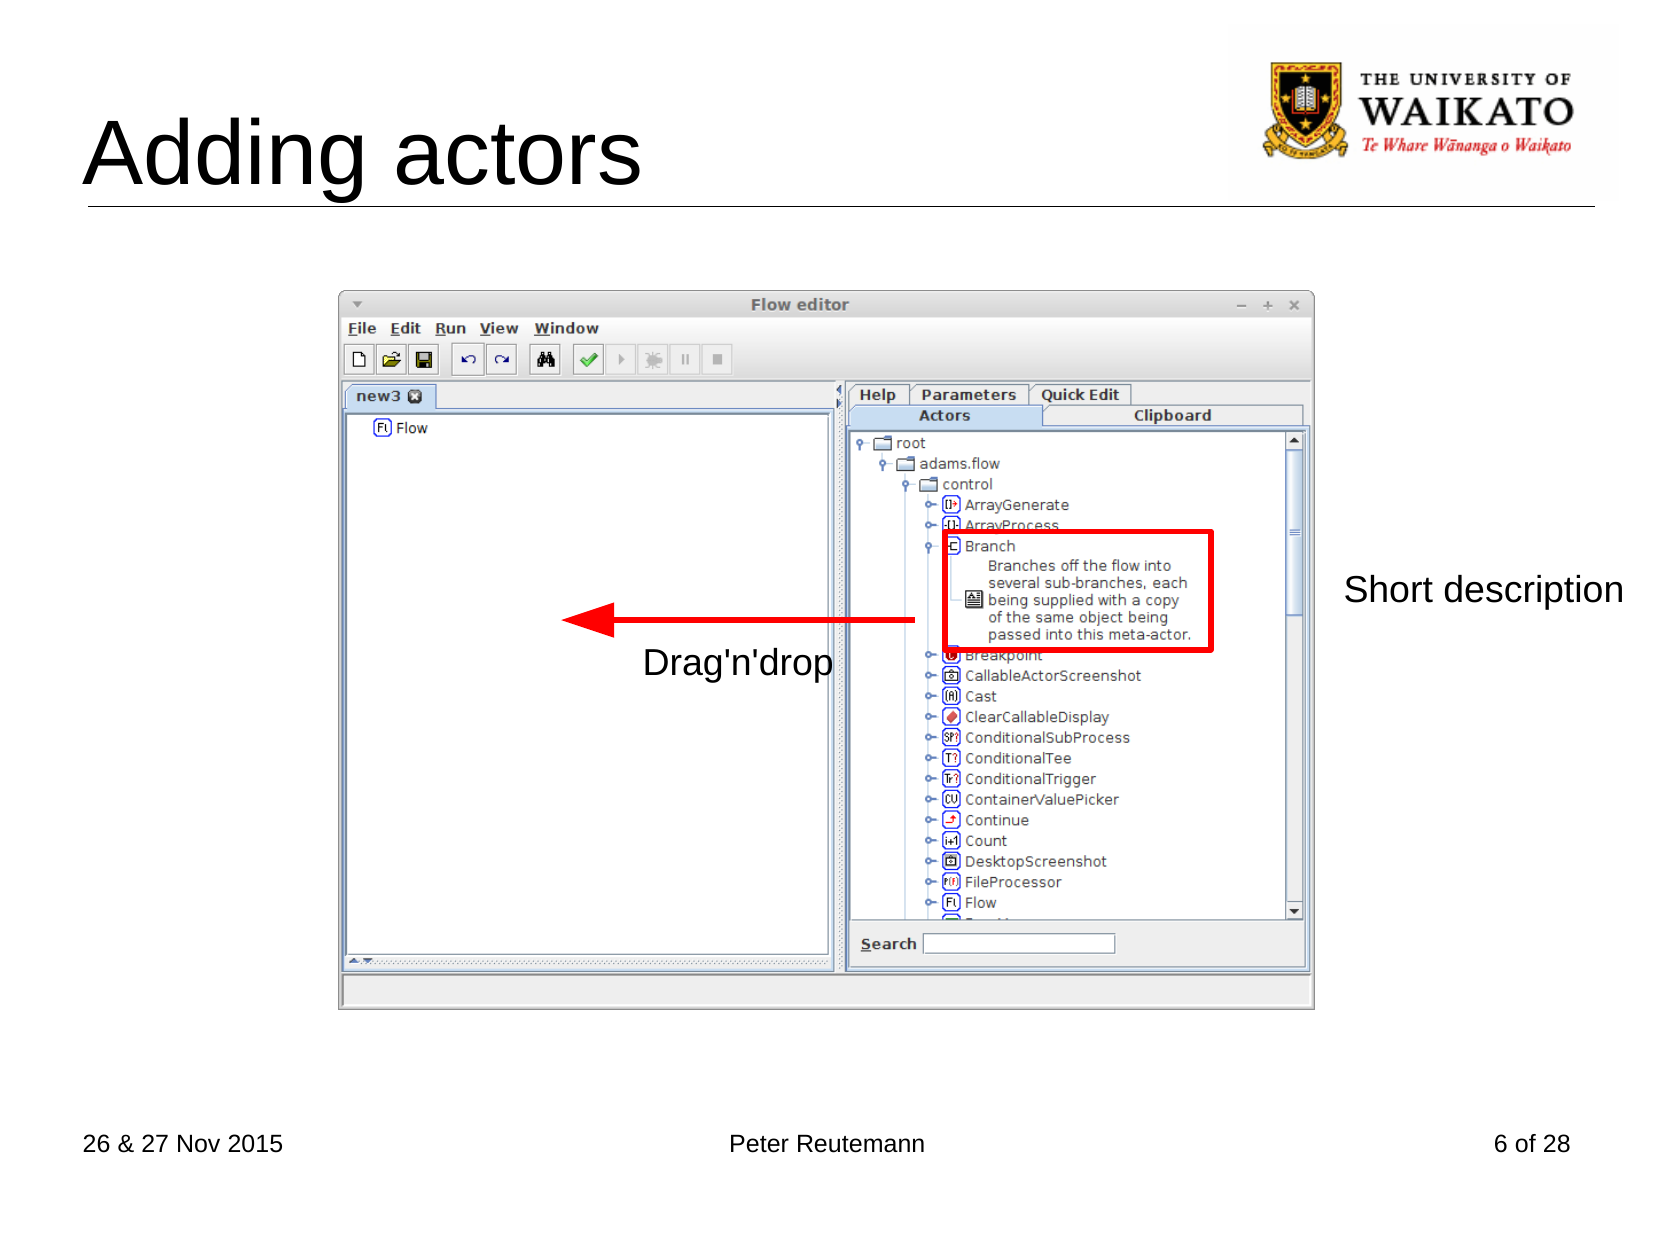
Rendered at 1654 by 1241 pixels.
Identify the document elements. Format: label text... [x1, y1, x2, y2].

picture [338, 290, 1315, 1010]
picture [1228, 24, 1619, 201]
title Adding actors [82, 49, 1571, 257]
text_box Short description [1328, 561, 1640, 618]
